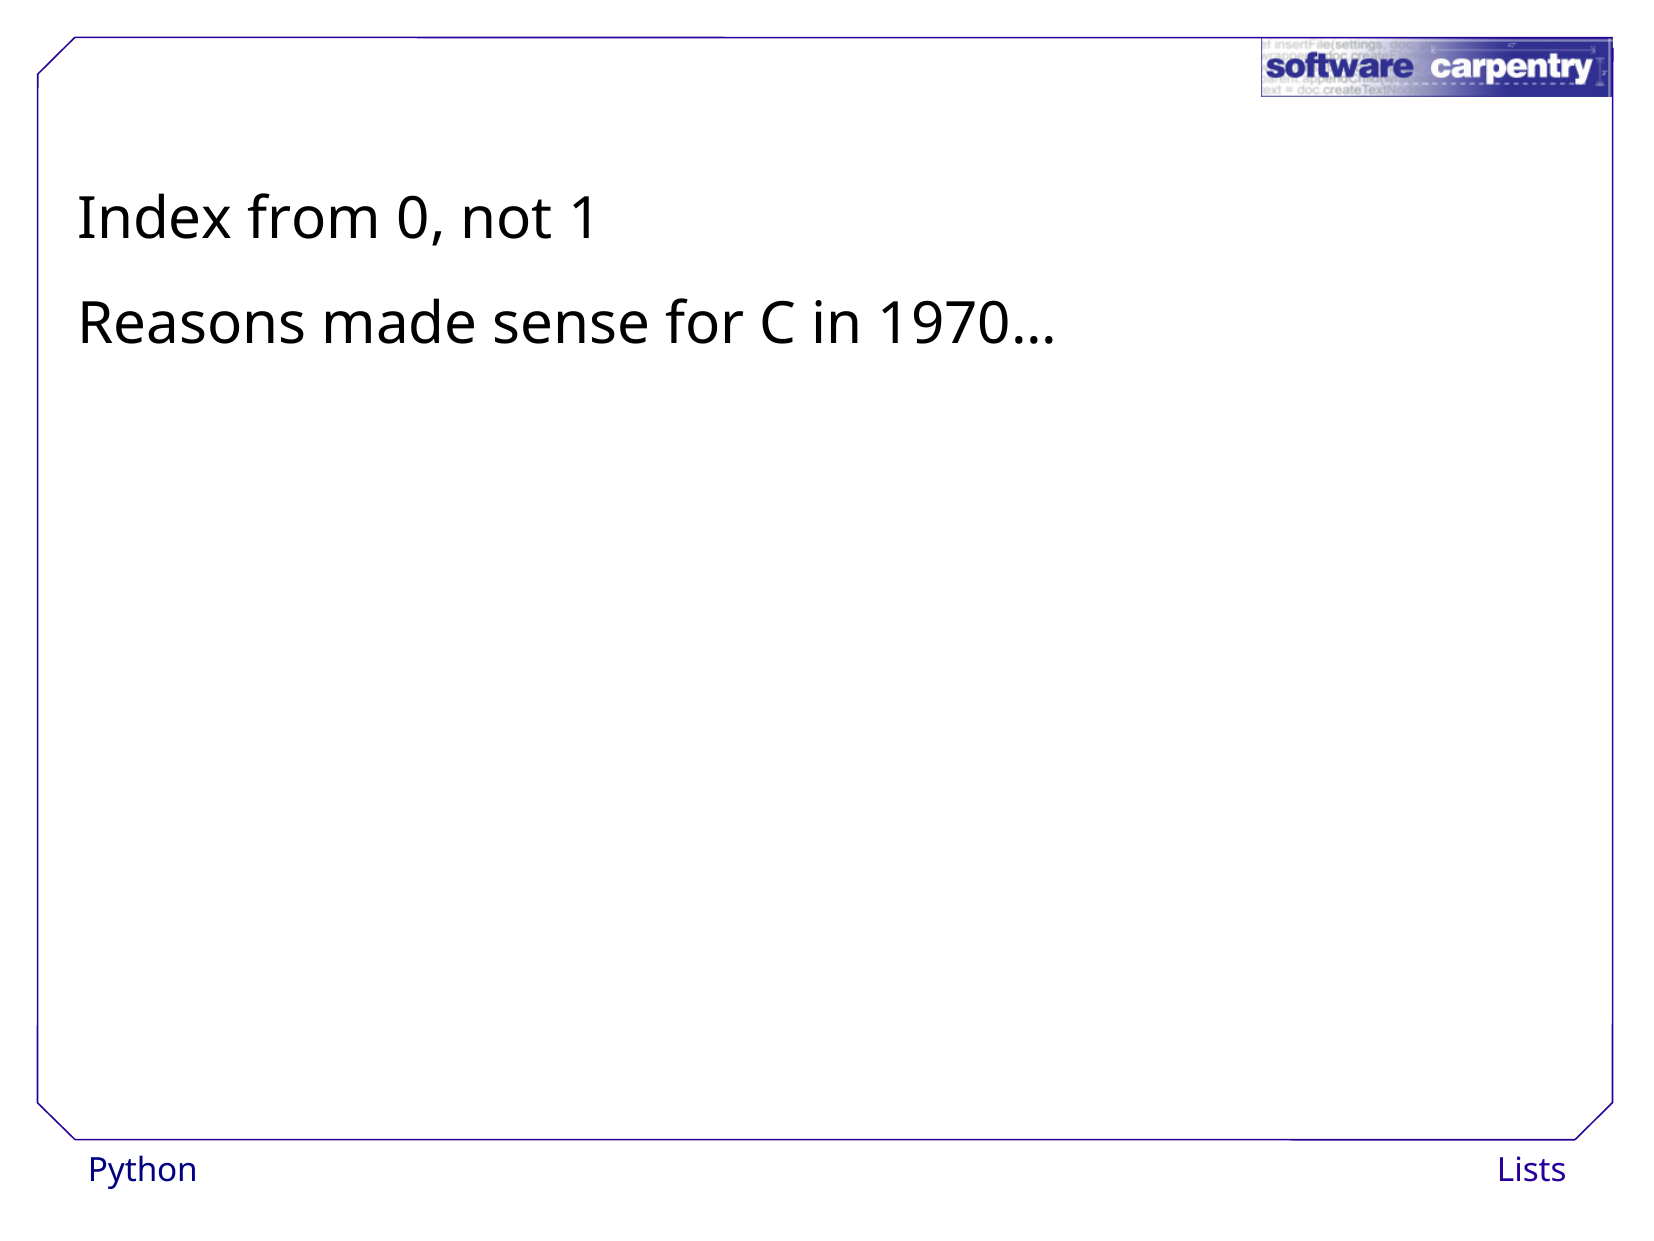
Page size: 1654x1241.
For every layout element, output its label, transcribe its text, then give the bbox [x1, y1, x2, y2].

text_box Index from 0, not 1 Reasons made sense for C in 1970... [62, 137, 1223, 364]
picture [1261, 39, 1613, 97]
